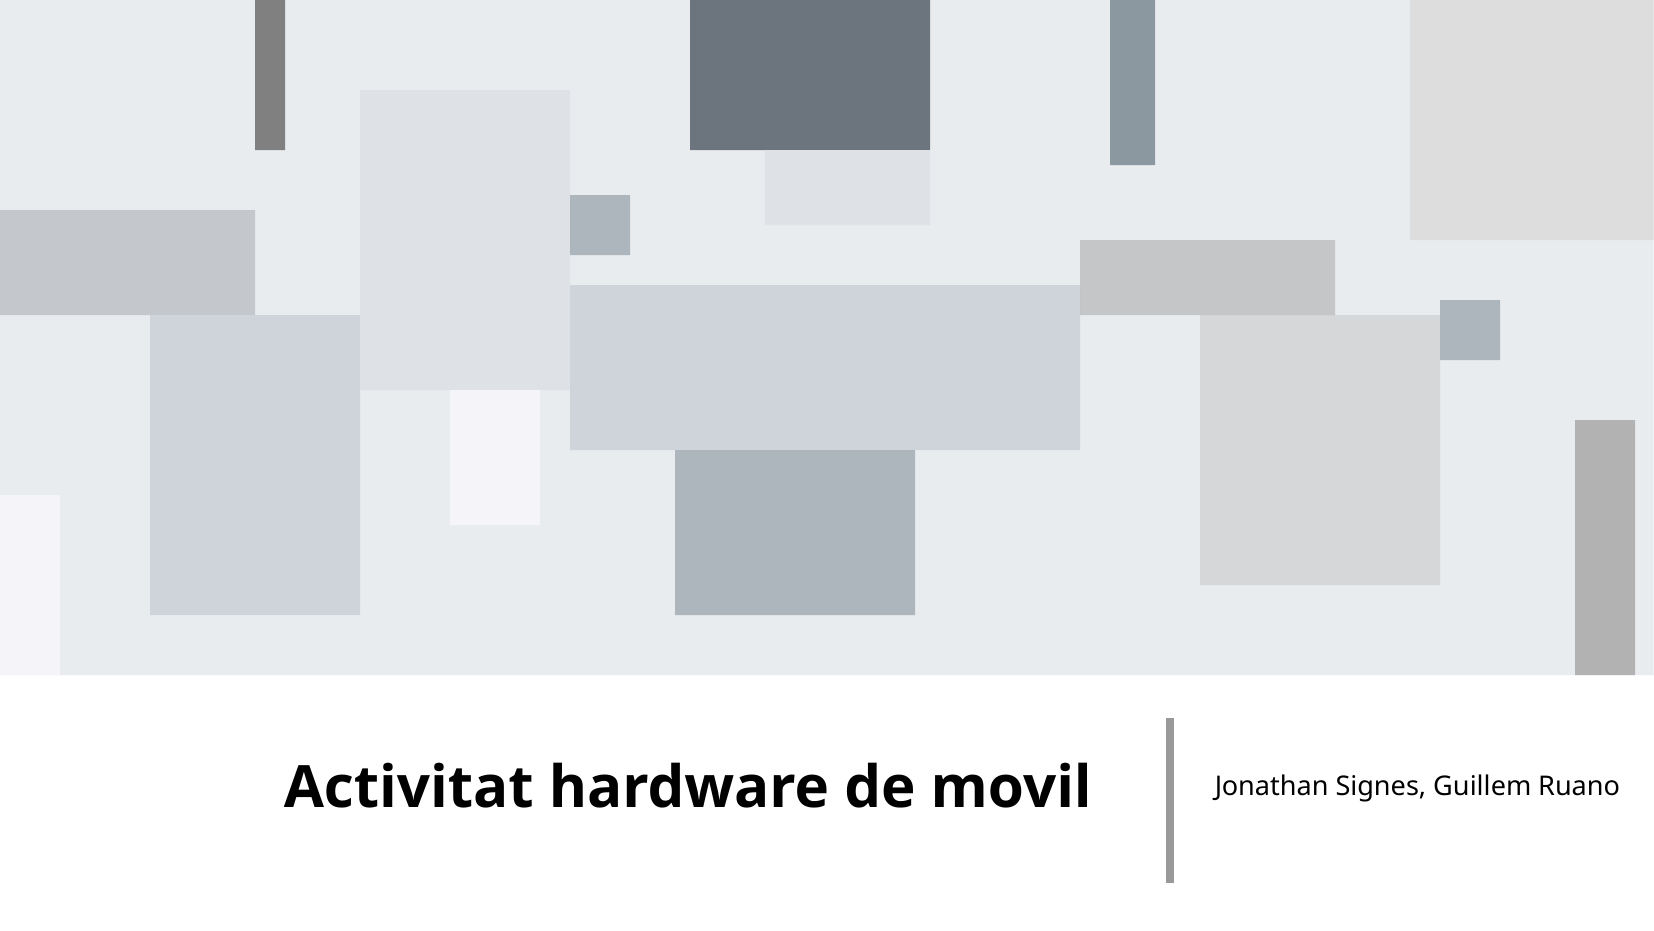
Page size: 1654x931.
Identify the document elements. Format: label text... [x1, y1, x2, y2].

text_box Activitat hardware de movil [59, 738, 1123, 890]
text_box Jonathan Signes, Guillem Ruano [1200, 759, 1654, 848]
